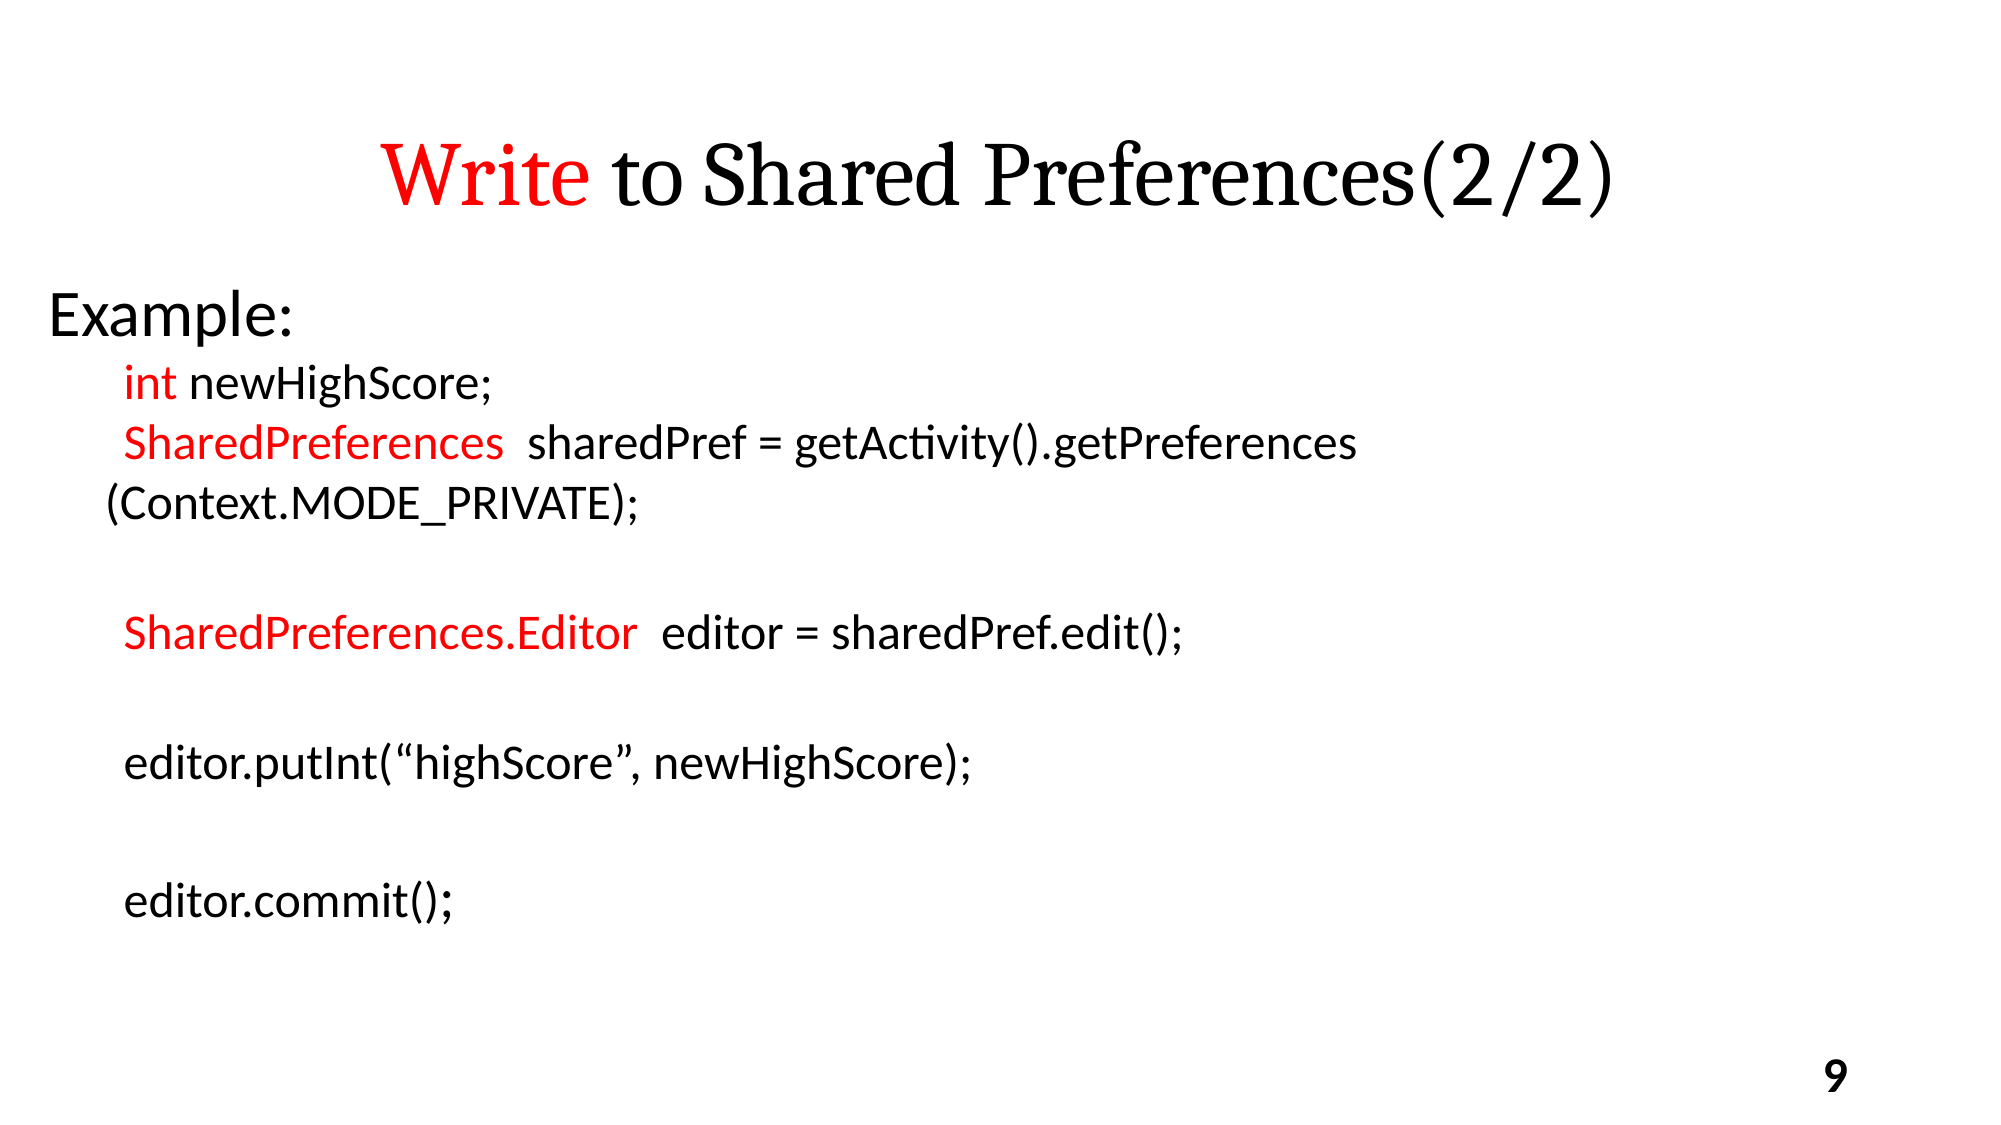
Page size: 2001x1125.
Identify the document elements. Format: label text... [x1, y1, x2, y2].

text_box <number> [1412, 1042, 1863, 1103]
text_box Example: int newHighScore; SharedPreferences sharedPref = getActivity().getPreferences (Context.MODE_PRIVATE); SharedPreferences.Editor editor = sharedPref.edit(); editor.putInt(“highScore”, newHighScore); editor.commit(); [33, 261, 1969, 991]
text_box Write to Shared Preferences(2/2) [137, 59, 1863, 261]
